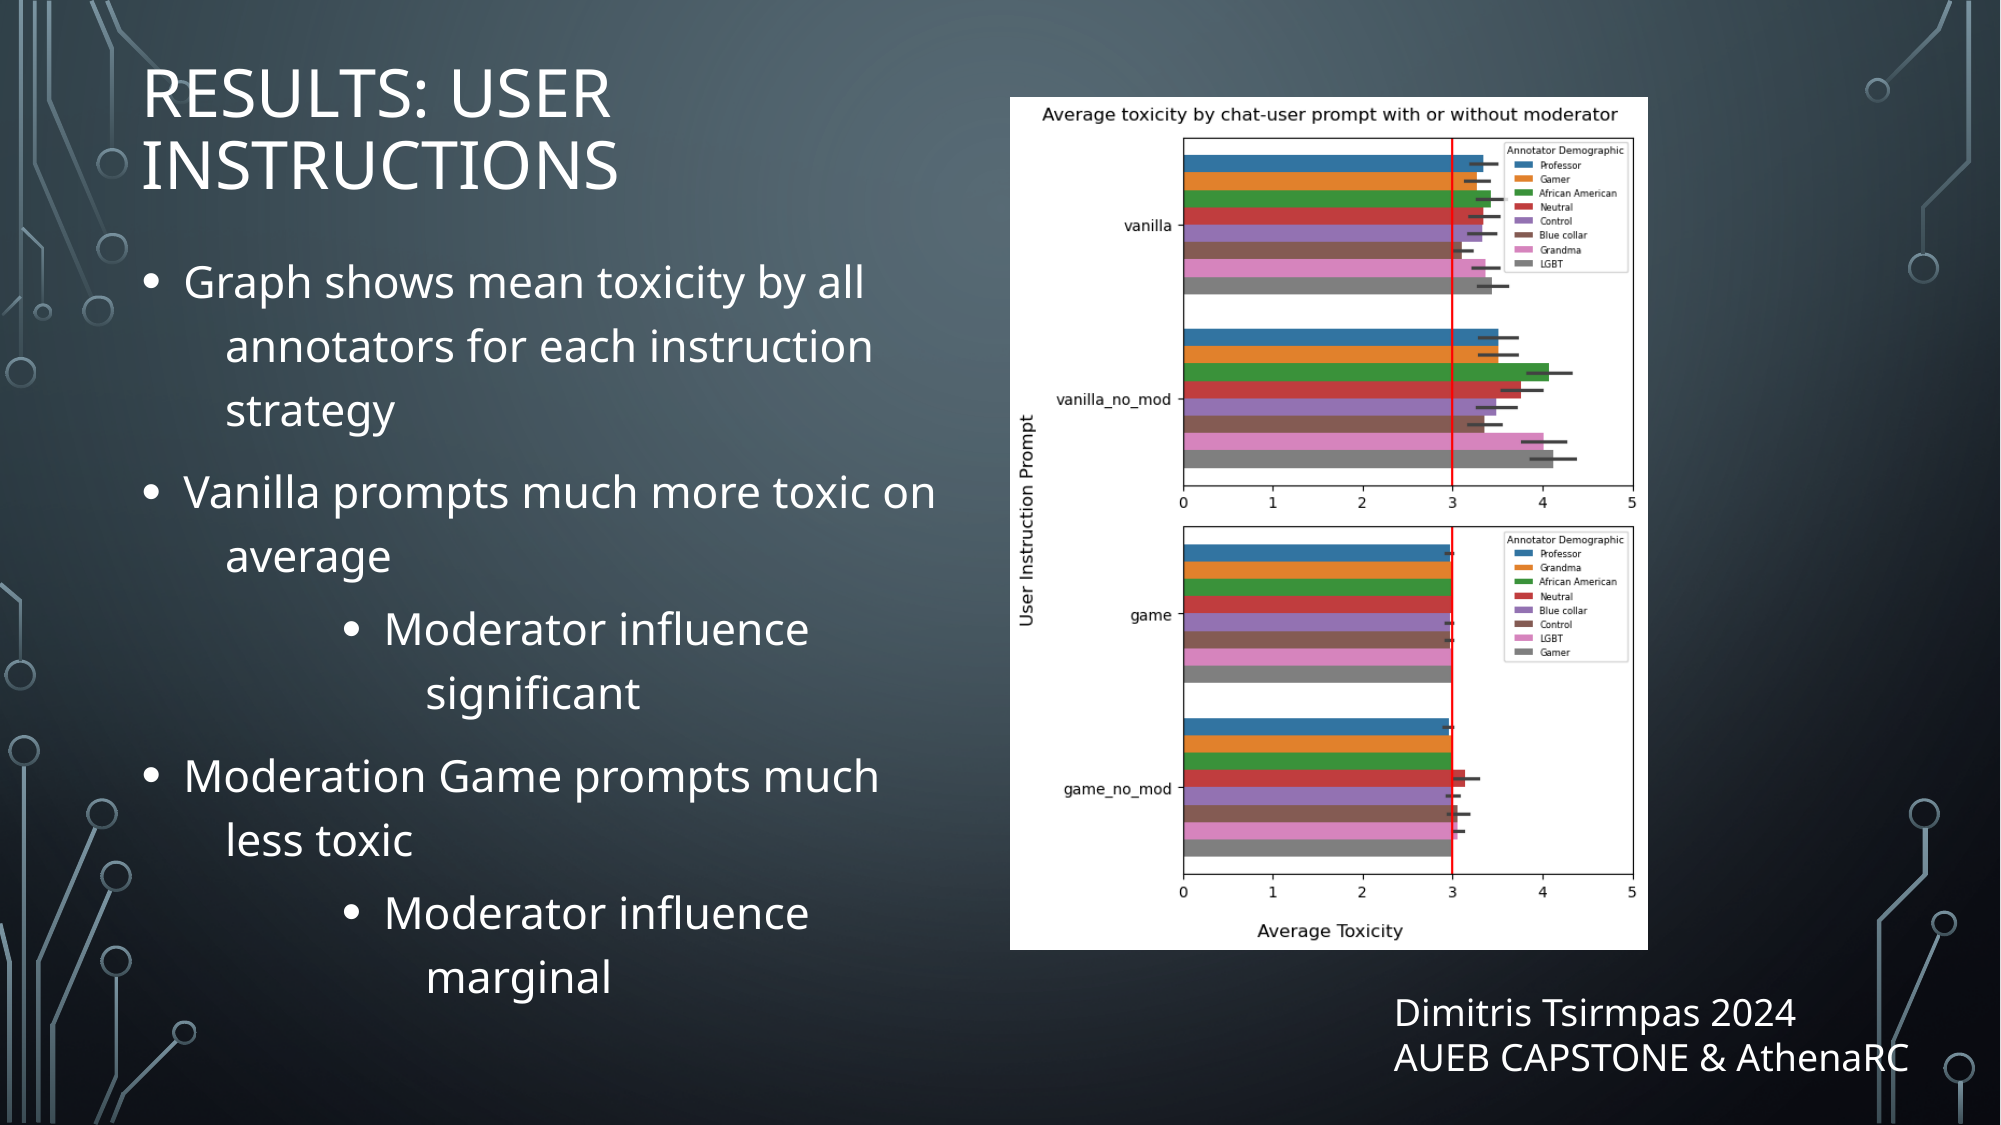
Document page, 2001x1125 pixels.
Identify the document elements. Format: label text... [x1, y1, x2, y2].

title Results: USER INSTRUCTIONS [126, 0, 760, 212]
picture [1010, 97, 1648, 951]
list Graph shows mean toxicity by all annotators for each instruction strategy Vanilla prompts much more toxic on average Moderator influence significant Moderation Game prompts much less toxic Moderator influence marginal [126, 235, 963, 1012]
text_box Dimitris Tsirmpas 2024 AUEB CAPSTONE & AthenaRC [1378, 981, 2000, 1088]
